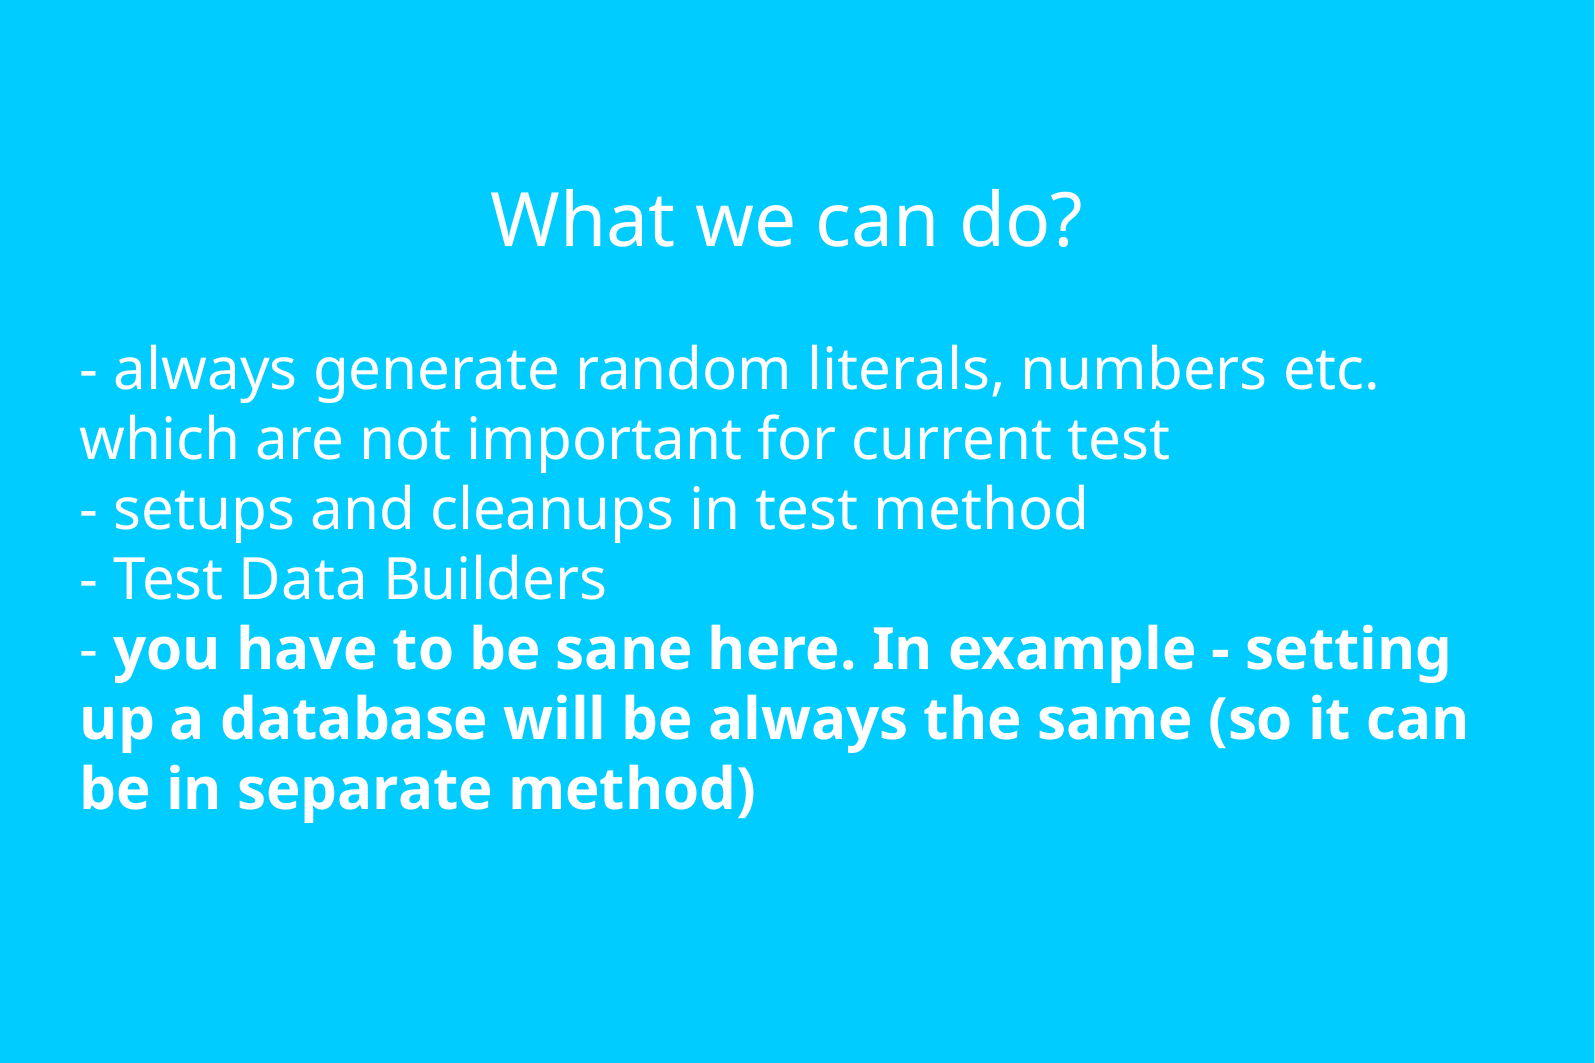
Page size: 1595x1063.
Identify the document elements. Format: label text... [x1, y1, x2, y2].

text_box What we can do? - always generate random literals, numbers etc. which are not important for current test - setups and cleanups in test method - Test Data Builders - you have to be sane here. In example - setting up a database will be always the same (so it can be in separate method) [79, 42, 1515, 951]
